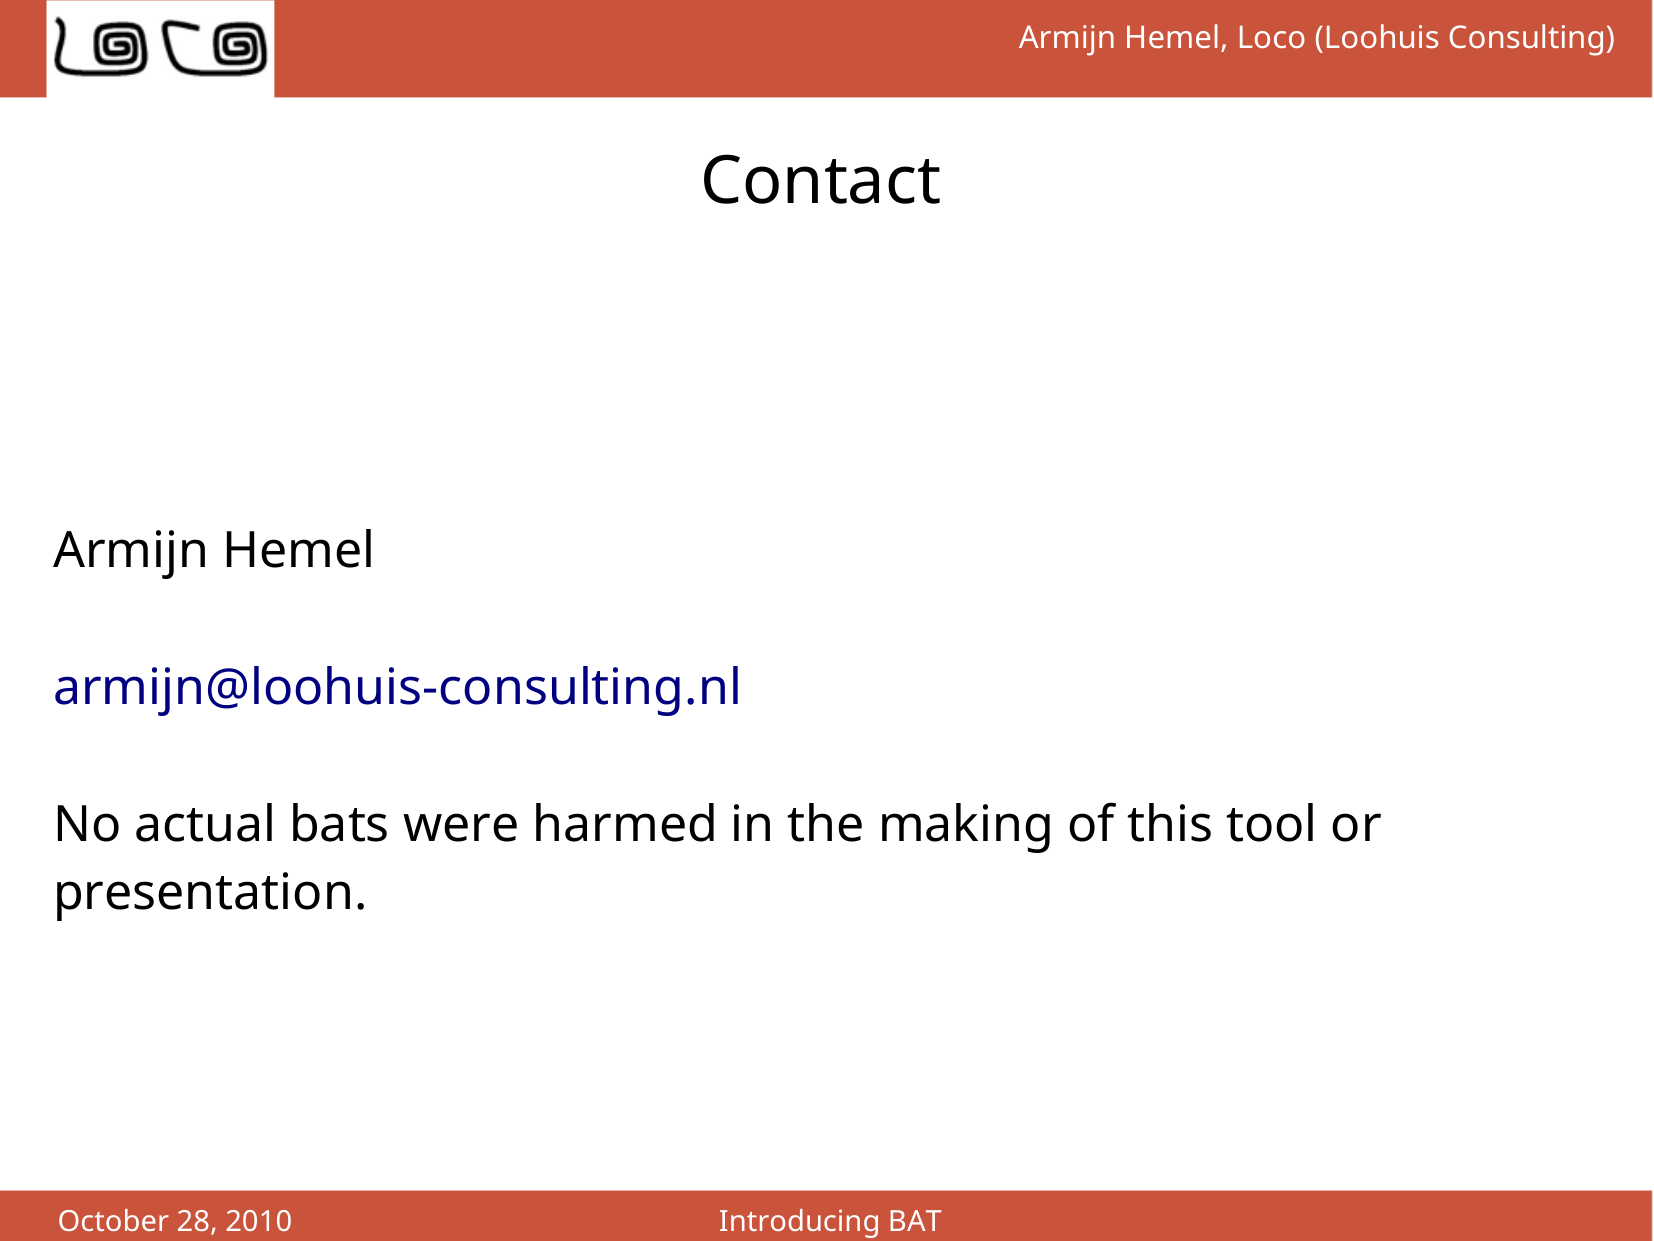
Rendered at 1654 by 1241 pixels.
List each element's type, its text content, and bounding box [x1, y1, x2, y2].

picture [0, 0, 1654, 1241]
subtitle Armijn Hemel armijn@loohuis-consulting.nl No actual bats were harmed in the making of this tool or presentation. [53, 265, 1595, 1173]
title Contact [47, 125, 1595, 229]
